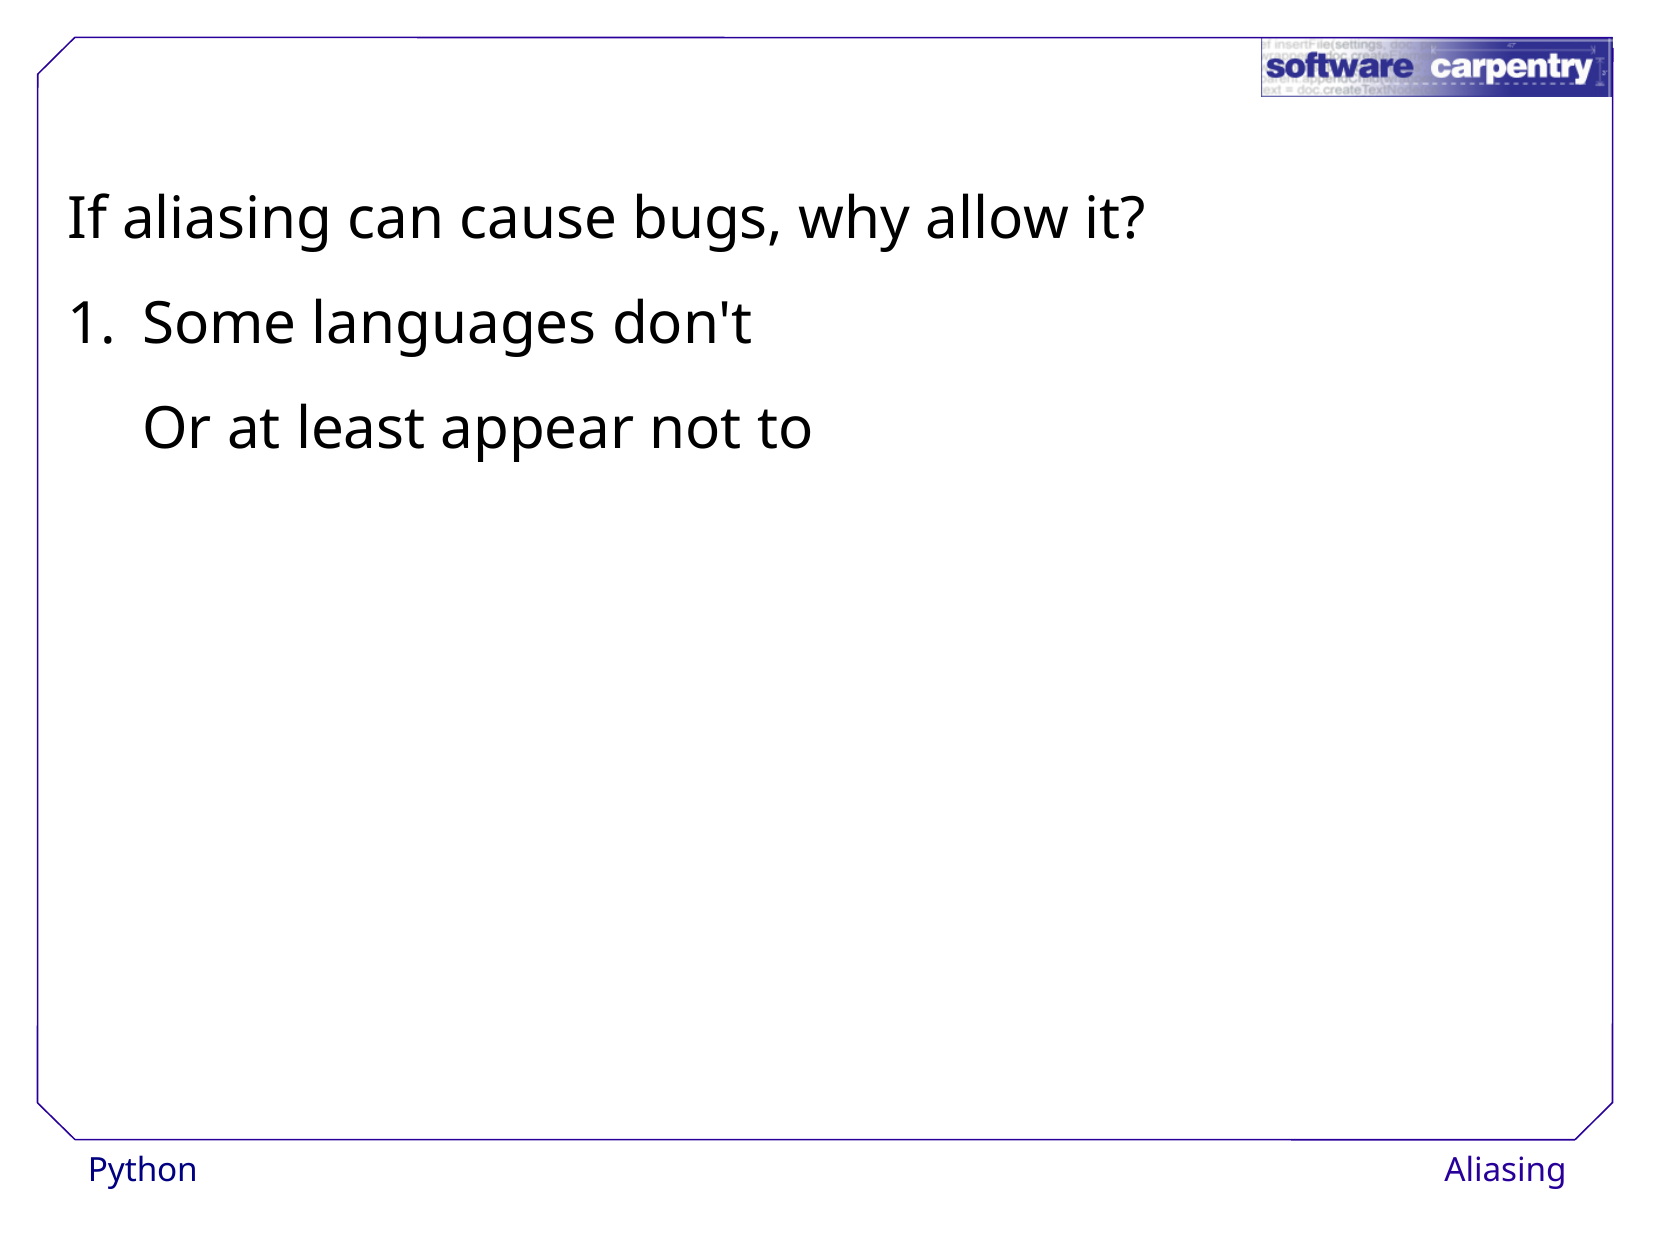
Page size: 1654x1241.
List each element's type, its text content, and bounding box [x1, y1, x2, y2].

text_box If aliasing can cause bugs, why allow it? Some languages don't Or at least appear not to [52, 138, 1311, 469]
picture [1261, 39, 1613, 97]
